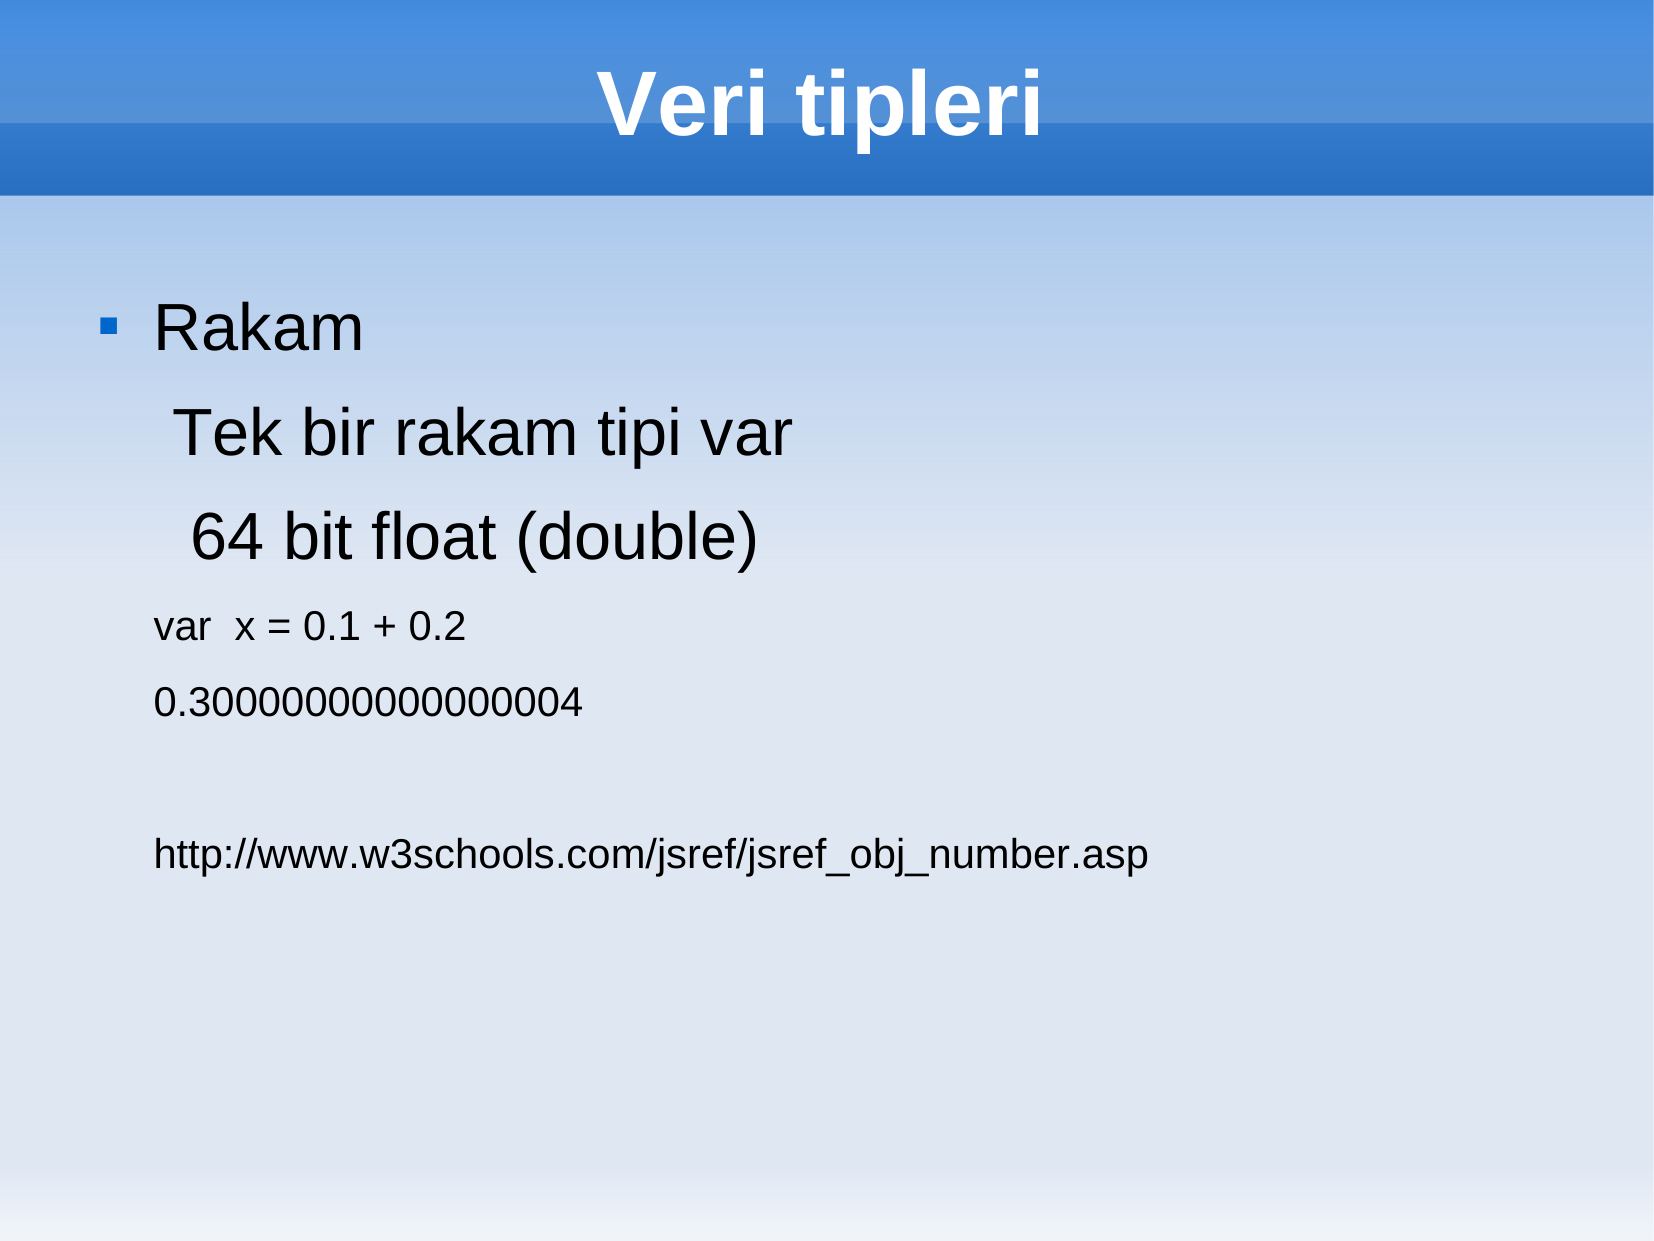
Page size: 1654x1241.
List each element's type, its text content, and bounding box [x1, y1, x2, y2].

picture [0, 0, 1654, 1241]
list Rakam Tek bir rakam tipi var 64 bit float (double) var x = 0.1 + 0.2 0.30000000000000004 http://www.w3schools.com/jsref/jsref_obj_number.asp [82, 290, 1571, 1094]
title Veri tipleri [76, 7, 1565, 200]
